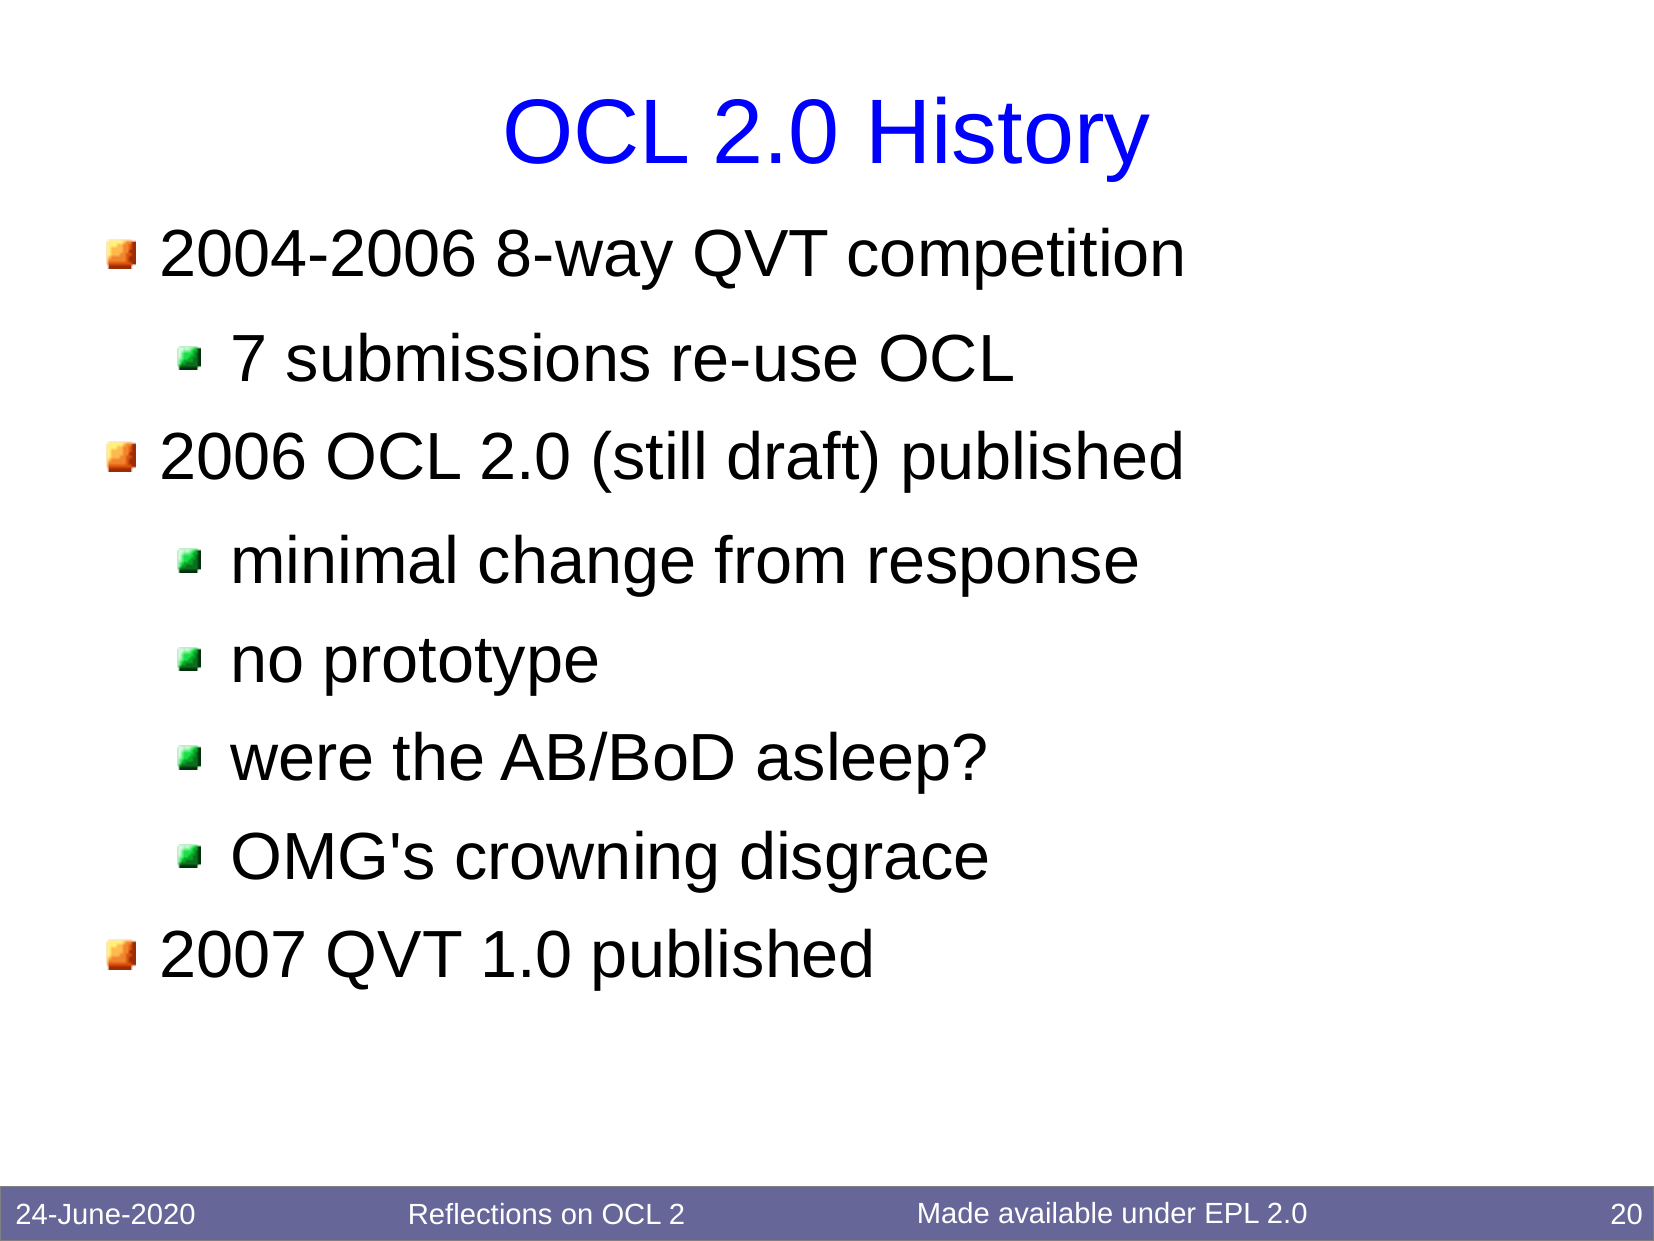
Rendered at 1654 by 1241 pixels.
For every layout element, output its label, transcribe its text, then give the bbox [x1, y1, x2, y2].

title OCL 2.0 History [82, 49, 1571, 215]
list 2004-2006 8-way QVT competition 7 submissions re-use OCL 2006 OCL 2.0 (still draft) published minimal change from response no prototype were the AB/BoD asleep? OMG's crowning disgrace 2007 QVT 1.0 published [88, 216, 1615, 1152]
